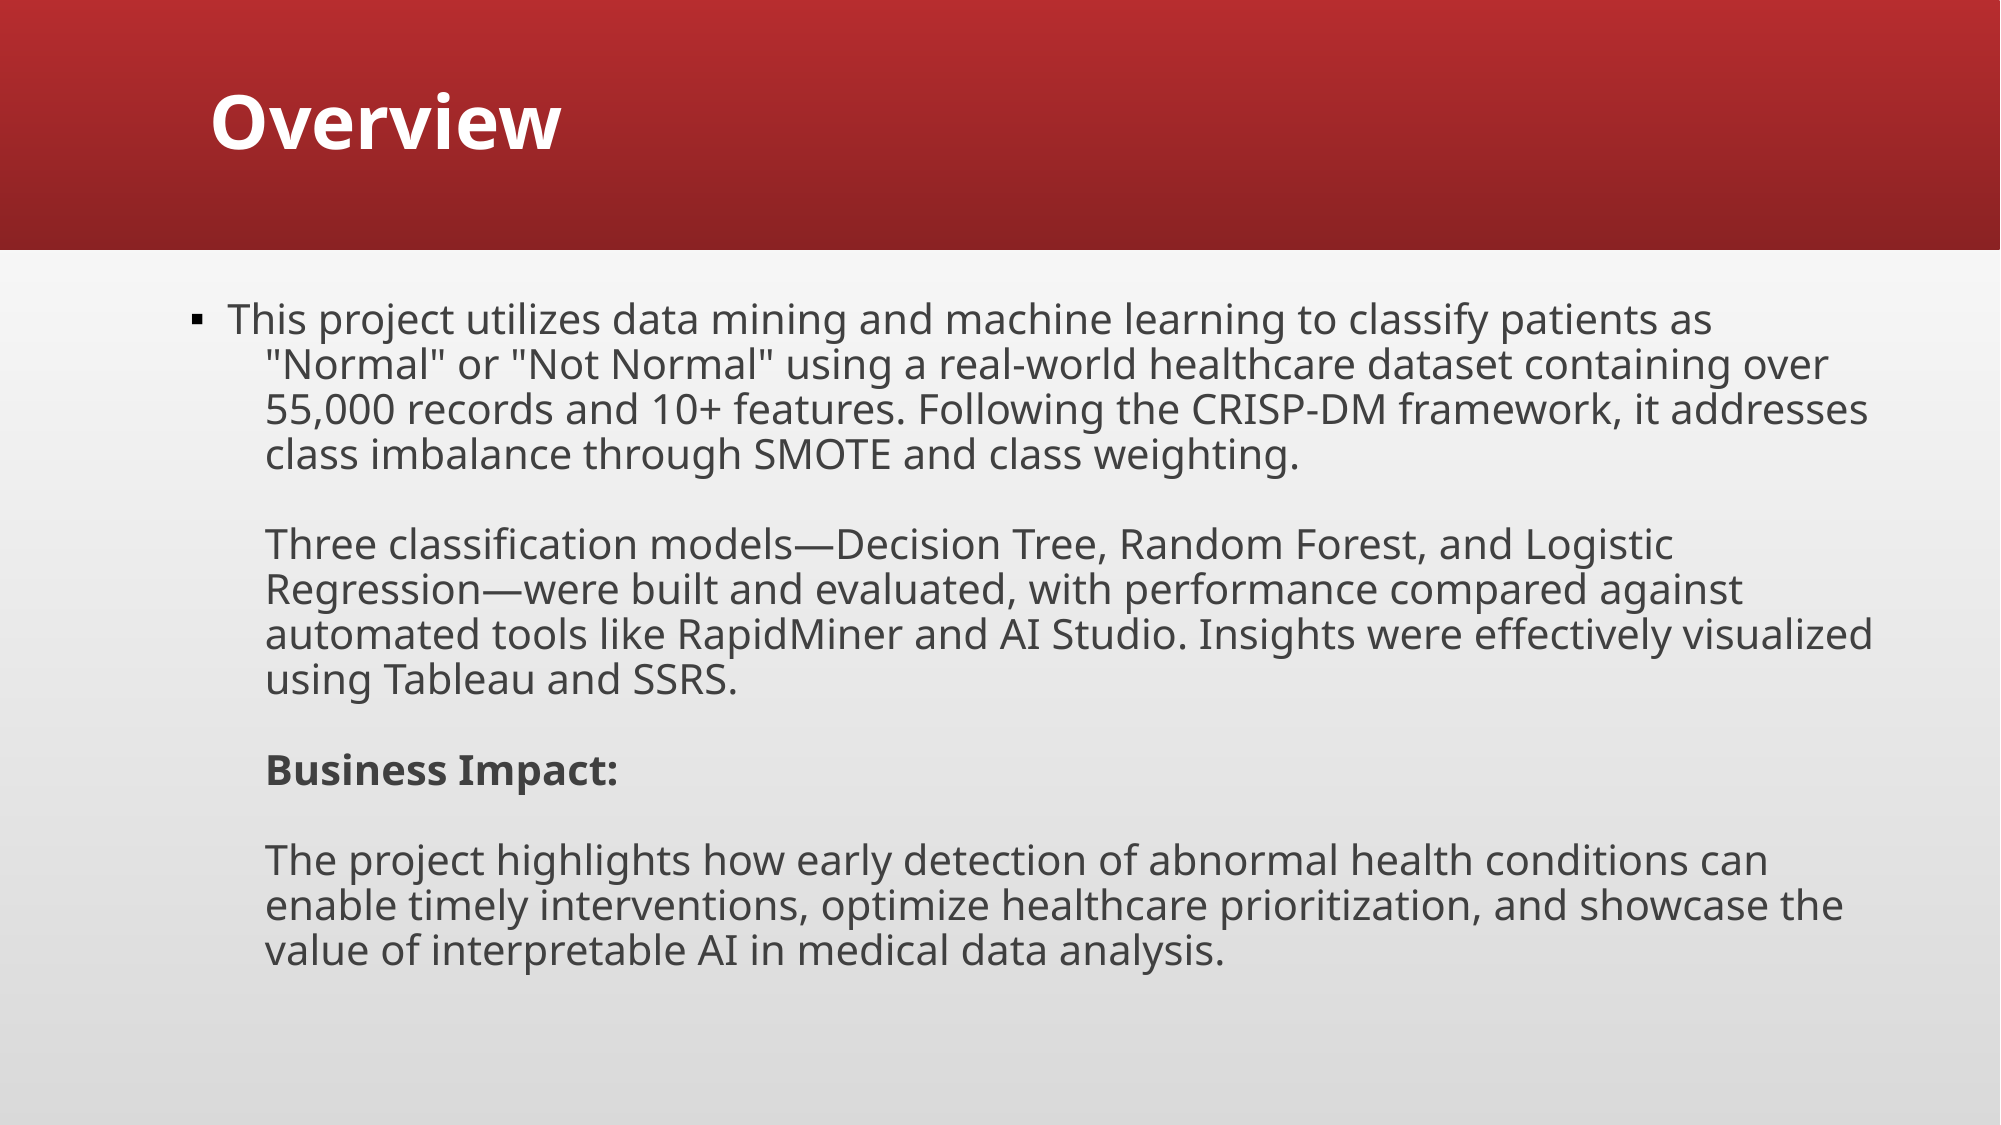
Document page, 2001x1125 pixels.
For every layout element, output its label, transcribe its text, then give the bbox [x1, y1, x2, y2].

list This project utilizes data mining and machine learning to classify patients as "Normal" or "Not Normal" using a real-world healthcare dataset containing over 55,000 records and 10+ features. Following the CRISP-DM framework, it addresses class imbalance through SMOTE and class weighting. Three classification models—Decision Tree, Random Forest, and Logistic Regression—were built and evaluated, with performance compared against automated tools like RapidMiner and AI Studio. Insights were effectively visualized using Tableau and SSRS. Business Impact: The project highlights how early detection of abnormal health conditions can enable timely interventions, optimize healthcare prioritization, and showcase the value of interpretable AI in medical data analysis. [174, 290, 1898, 1125]
title Overview [174, 16, 1825, 234]
